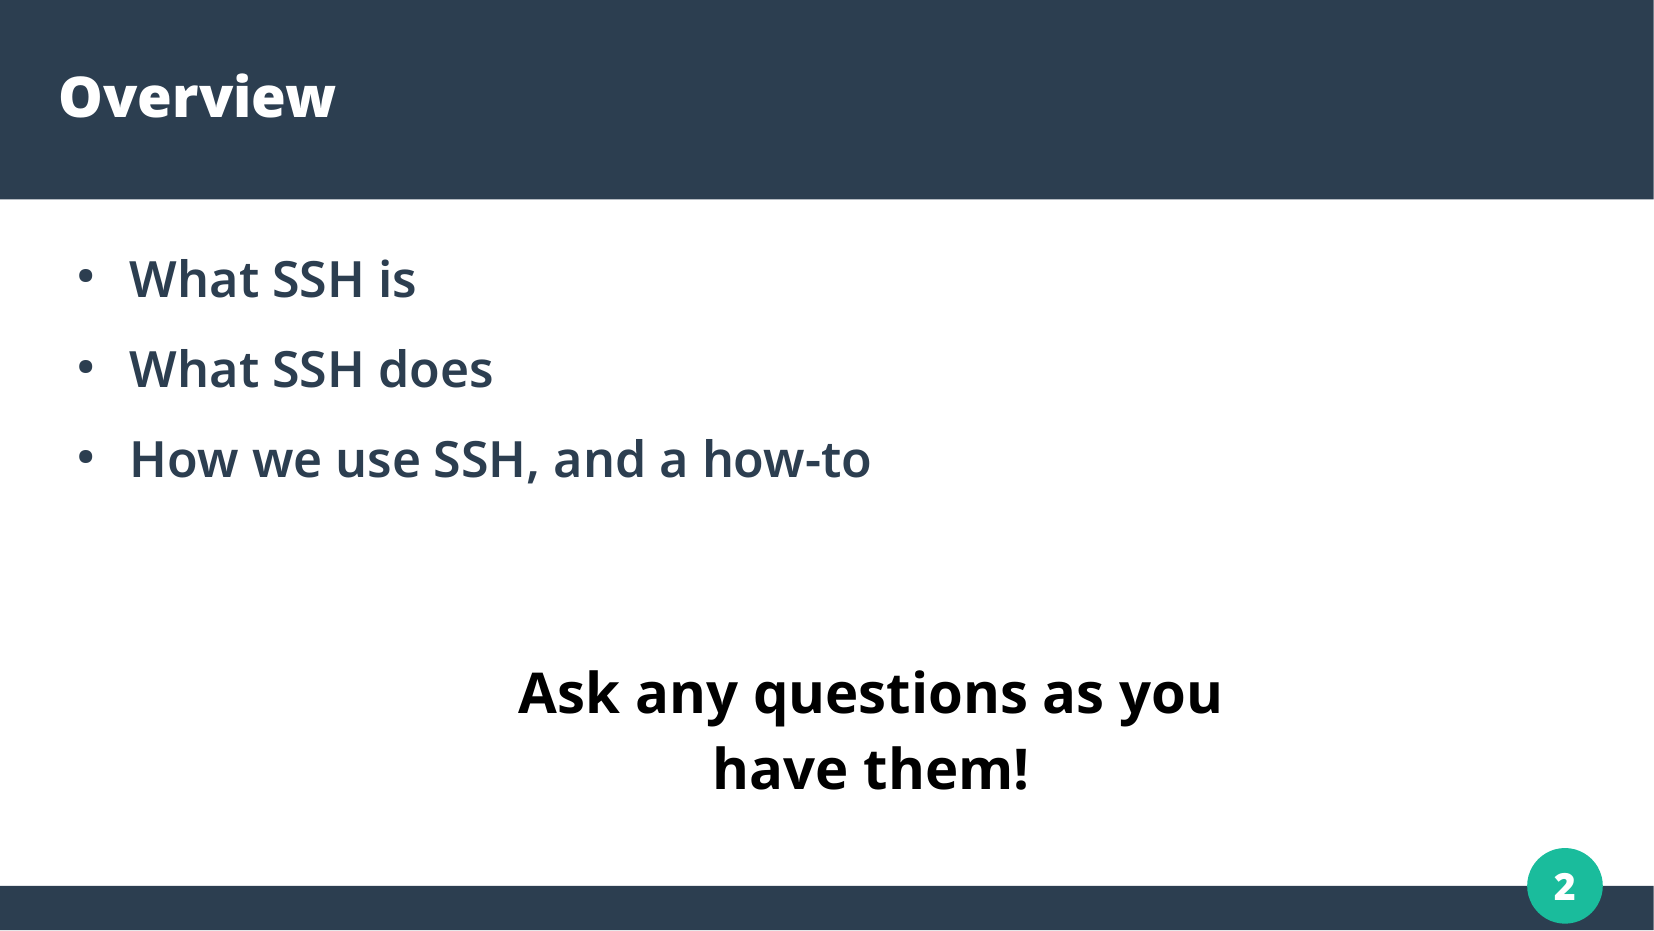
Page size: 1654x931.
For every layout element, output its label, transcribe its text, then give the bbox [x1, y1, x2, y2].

title Ask any questions as you have them! [487, 596, 1256, 863]
list What SSH is What SSH does How we use SSH, and a how-to [59, 243, 1595, 864]
title Overview [59, 37, 1595, 156]
